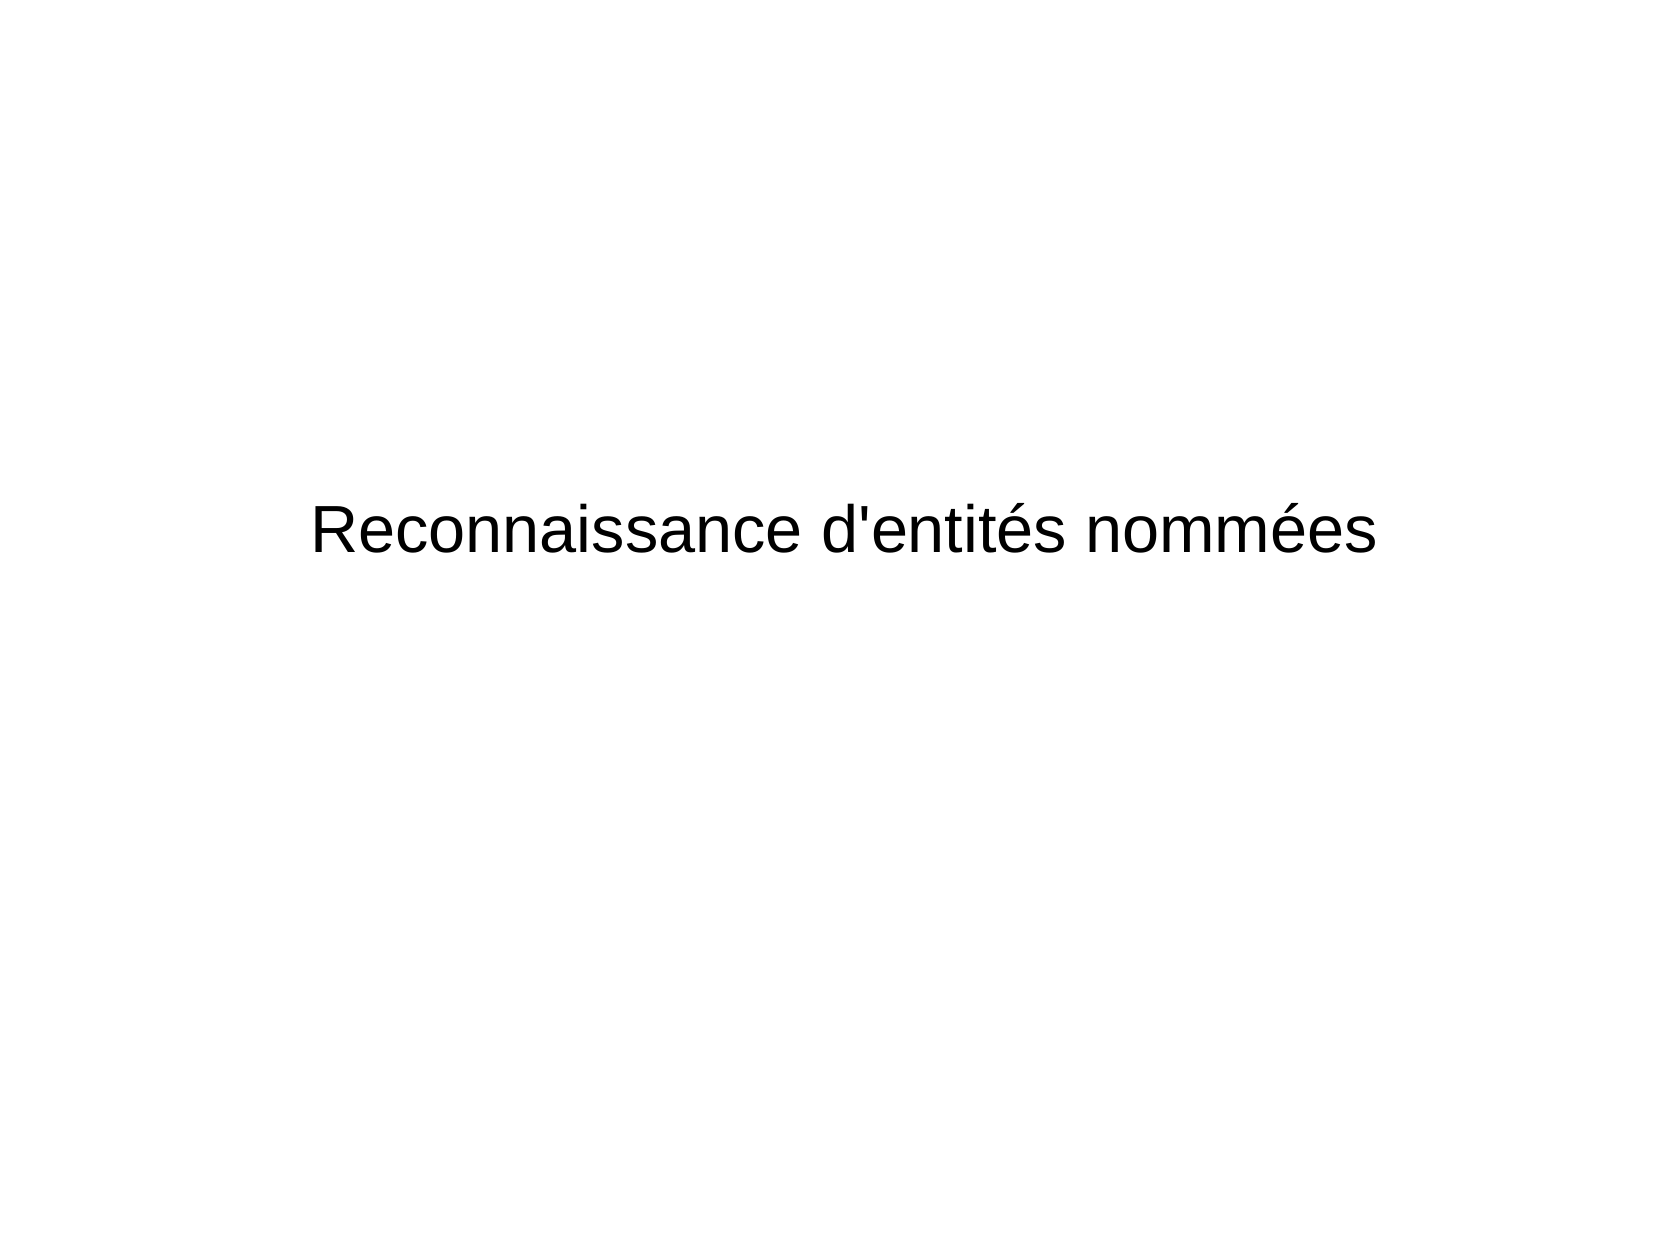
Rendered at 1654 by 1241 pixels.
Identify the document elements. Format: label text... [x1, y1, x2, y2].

subtitle Reconnaissance d'entités nommées [82, 49, 1571, 1010]
